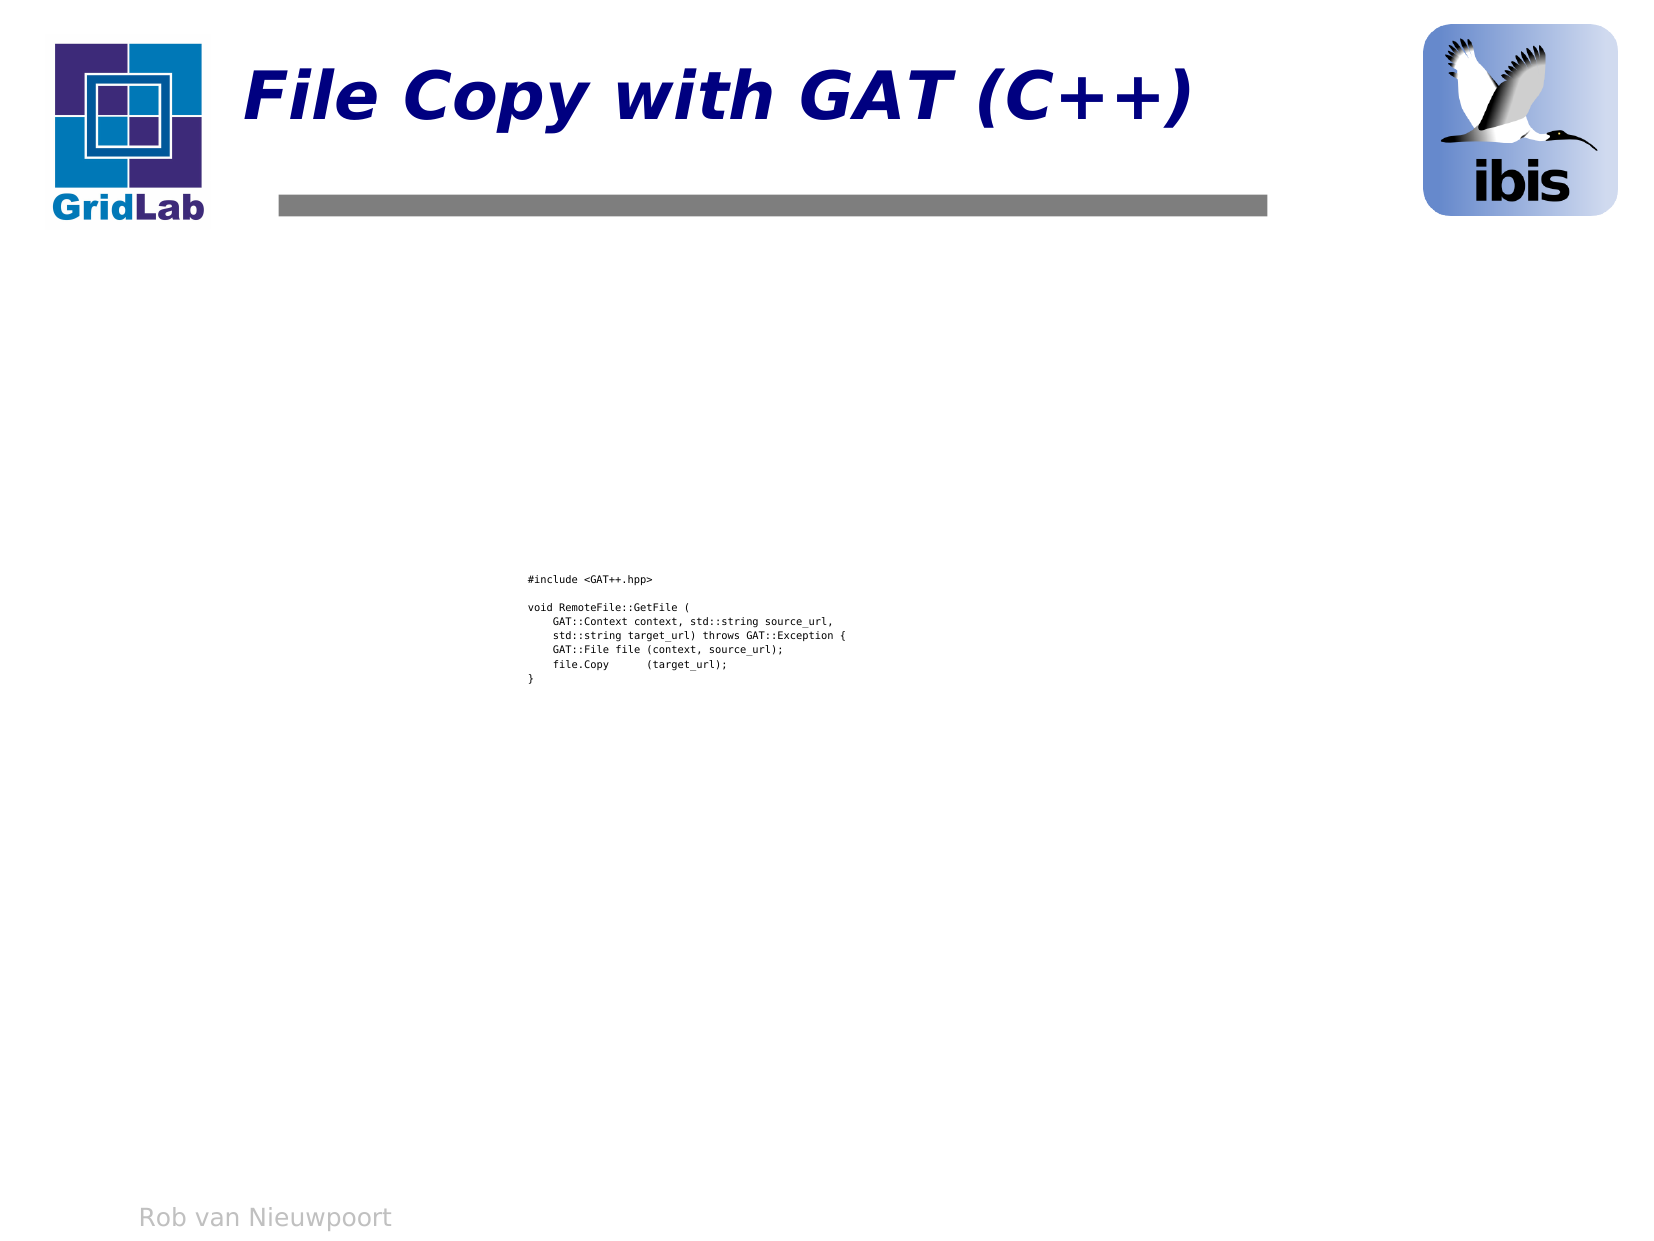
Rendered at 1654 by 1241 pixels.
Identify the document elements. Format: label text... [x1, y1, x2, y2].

picture [45, 34, 211, 230]
picture [1423, 24, 1618, 216]
text_box #include <GAT++.hpp> void RemoteFile::GetFile ( GAT::Context context, std::string source_url, std::string target_url) throws GAT::Exception { GAT::File file (context, source_url); file.Copy (target_url); } [527, 575, 1654, 997]
title File Copy with GAT (C++) [243, 0, 1280, 187]
